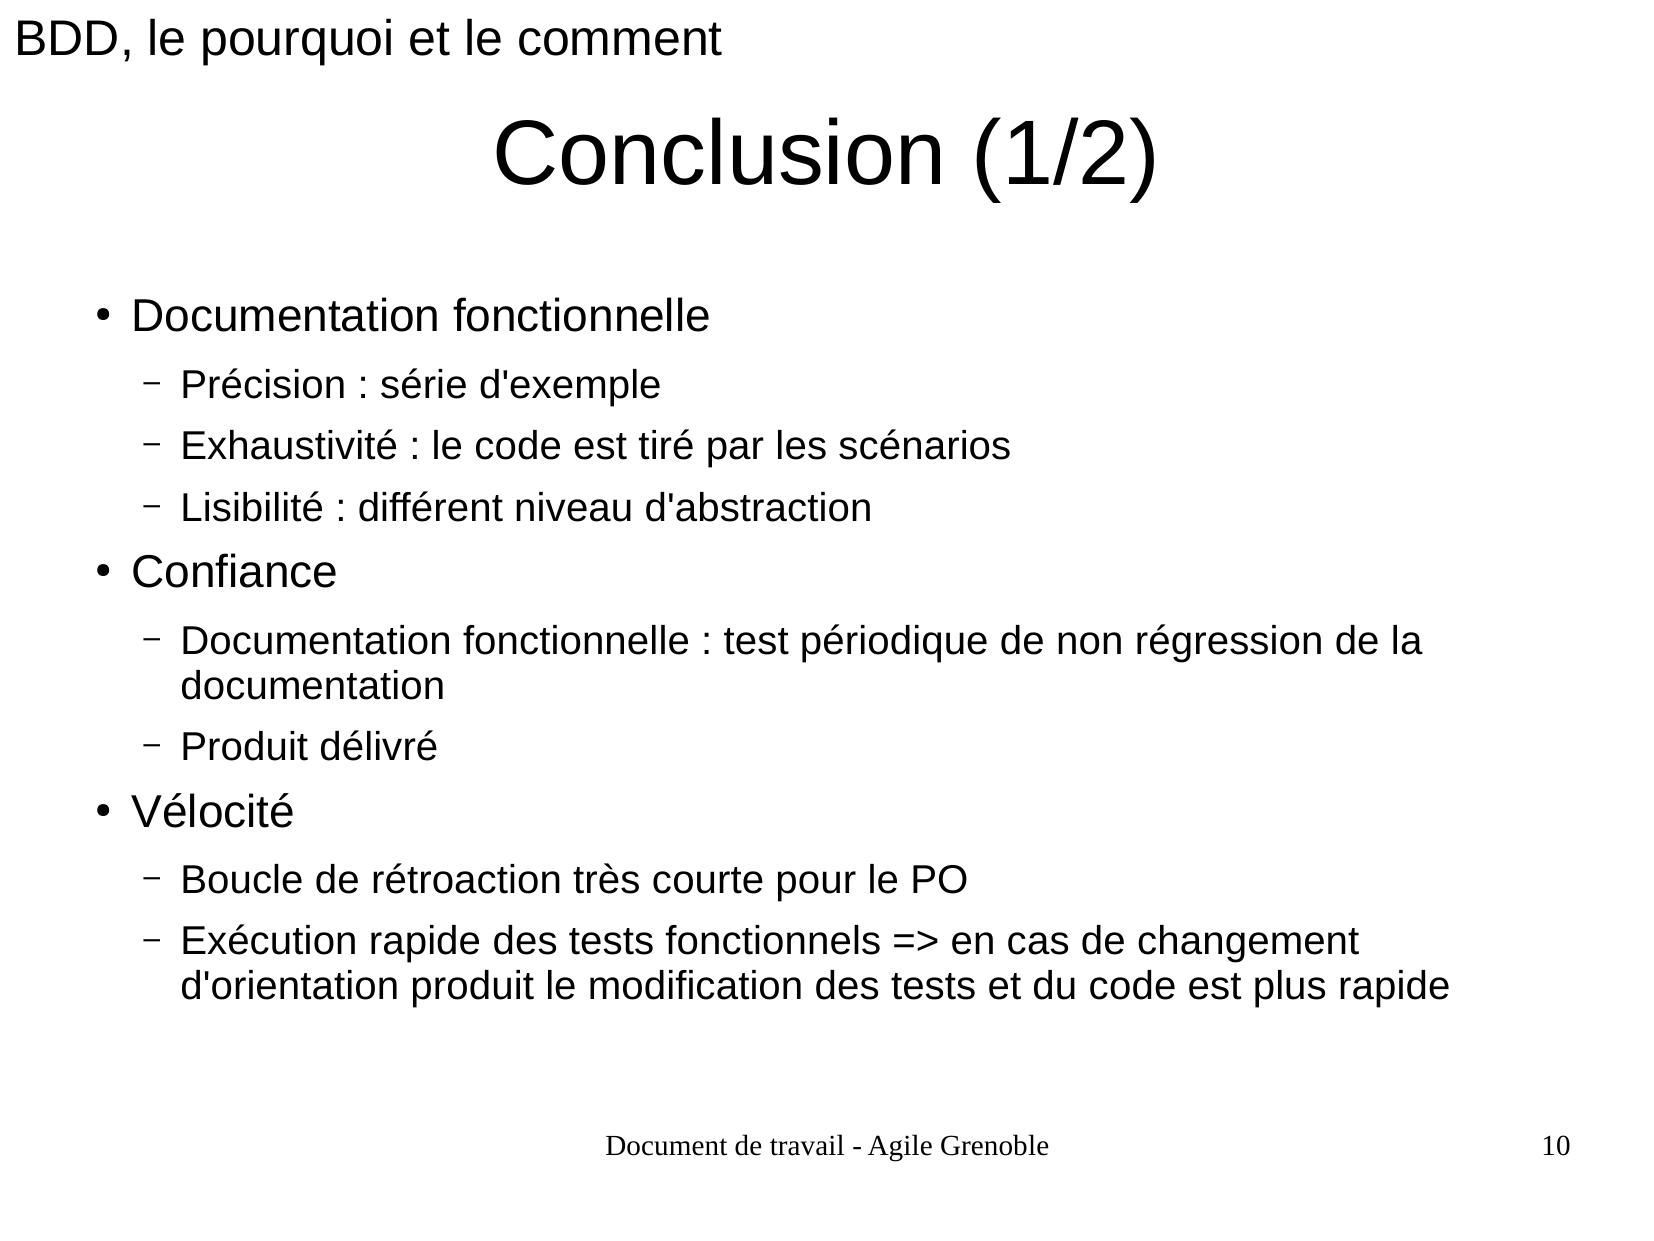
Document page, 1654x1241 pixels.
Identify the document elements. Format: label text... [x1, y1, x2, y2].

list Documentation fonctionnelle Précision : série d'exemple Exhaustivité : le code est tiré par les scénarios Lisibilité : différent niveau d'abstraction Confiance Documentation fonctionnelle : test périodique de non régression de la documentation Produit délivré Vélocité Boucle de rétroaction très courte pour le PO Exécution rapide des tests fonctionnels => en cas de changement d'orientation produit le modification des tests et du code est plus rapide [82, 290, 1571, 1010]
text_box BDD, le pourquoi et le comment [0, 3, 739, 74]
title Conclusion (1/2) [82, 49, 1571, 257]
